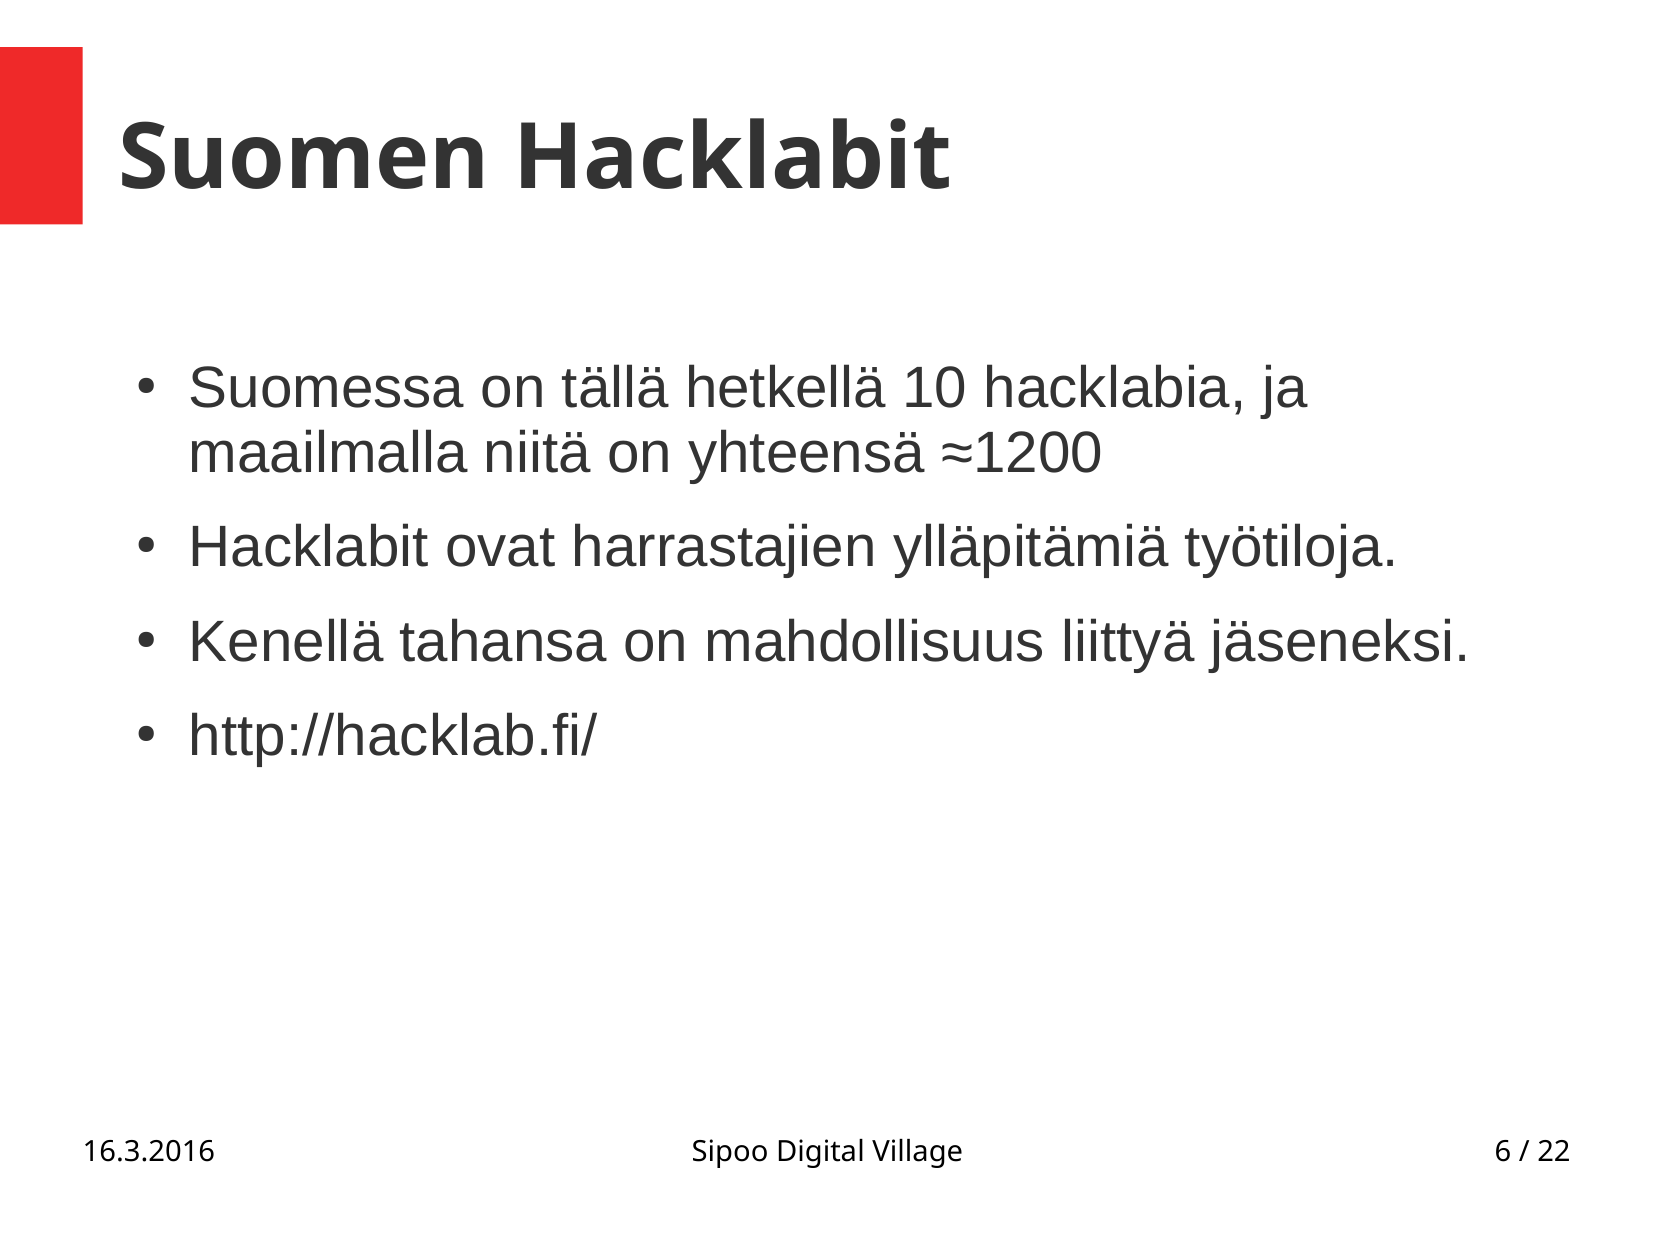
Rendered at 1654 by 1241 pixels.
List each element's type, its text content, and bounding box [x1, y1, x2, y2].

title Suomen Hacklabit [118, 49, 1571, 257]
list Suomessa on tällä hetkellä 10 hacklabia, ja maailmalla niitä on yhteensä ≈1200 Hacklabit ovat harrastajien ylläpitämiä työtiloja. Kenellä tahansa on mahdollisuus liittyä jäseneksi. http://hacklab.fi/ [118, 354, 1536, 1074]
